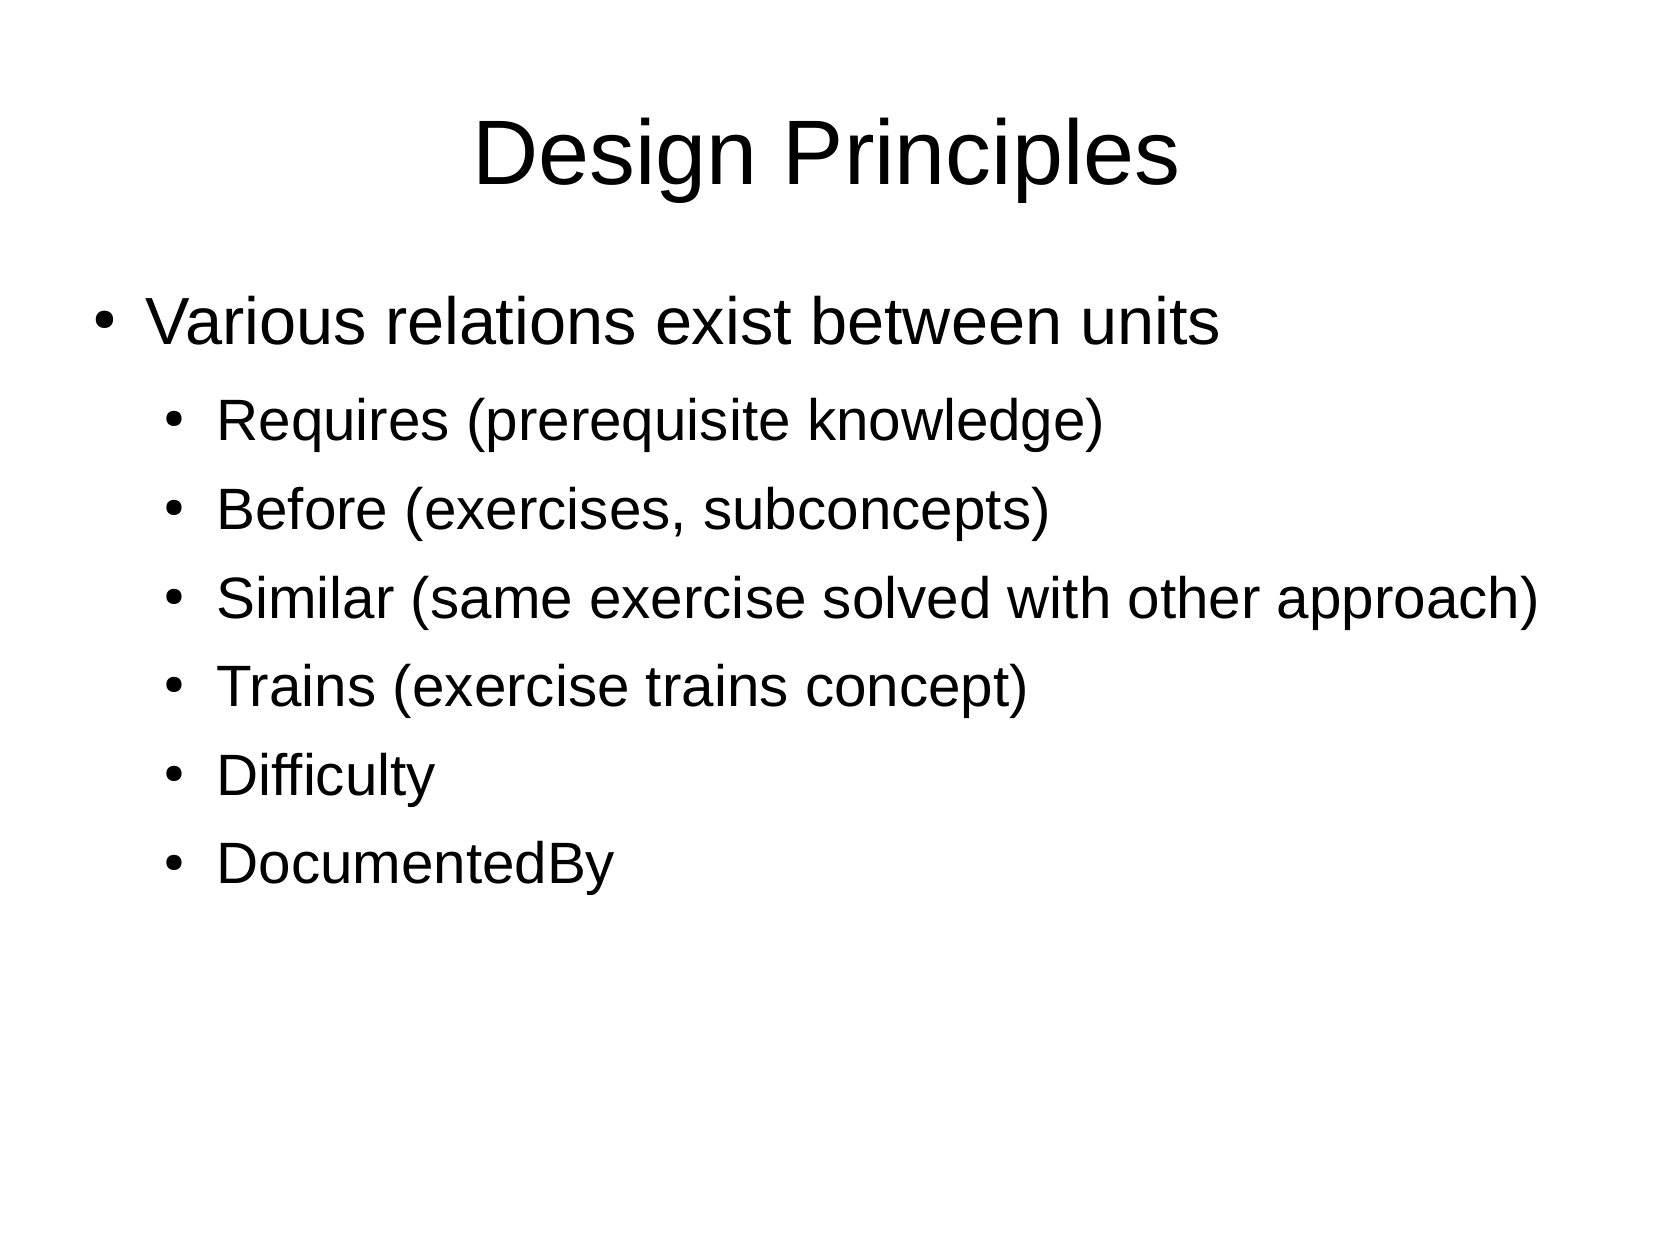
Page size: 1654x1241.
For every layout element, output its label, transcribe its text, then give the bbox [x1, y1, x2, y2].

title Design Principles [82, 56, 1571, 250]
list Various relations exist between units Requires (prerequisite knowledge) Before (exercises, subconcepts) Similar (same exercise solved with other approach) Trains (exercise trains concept) Difficulty DocumentedBy [75, 283, 1564, 1088]
